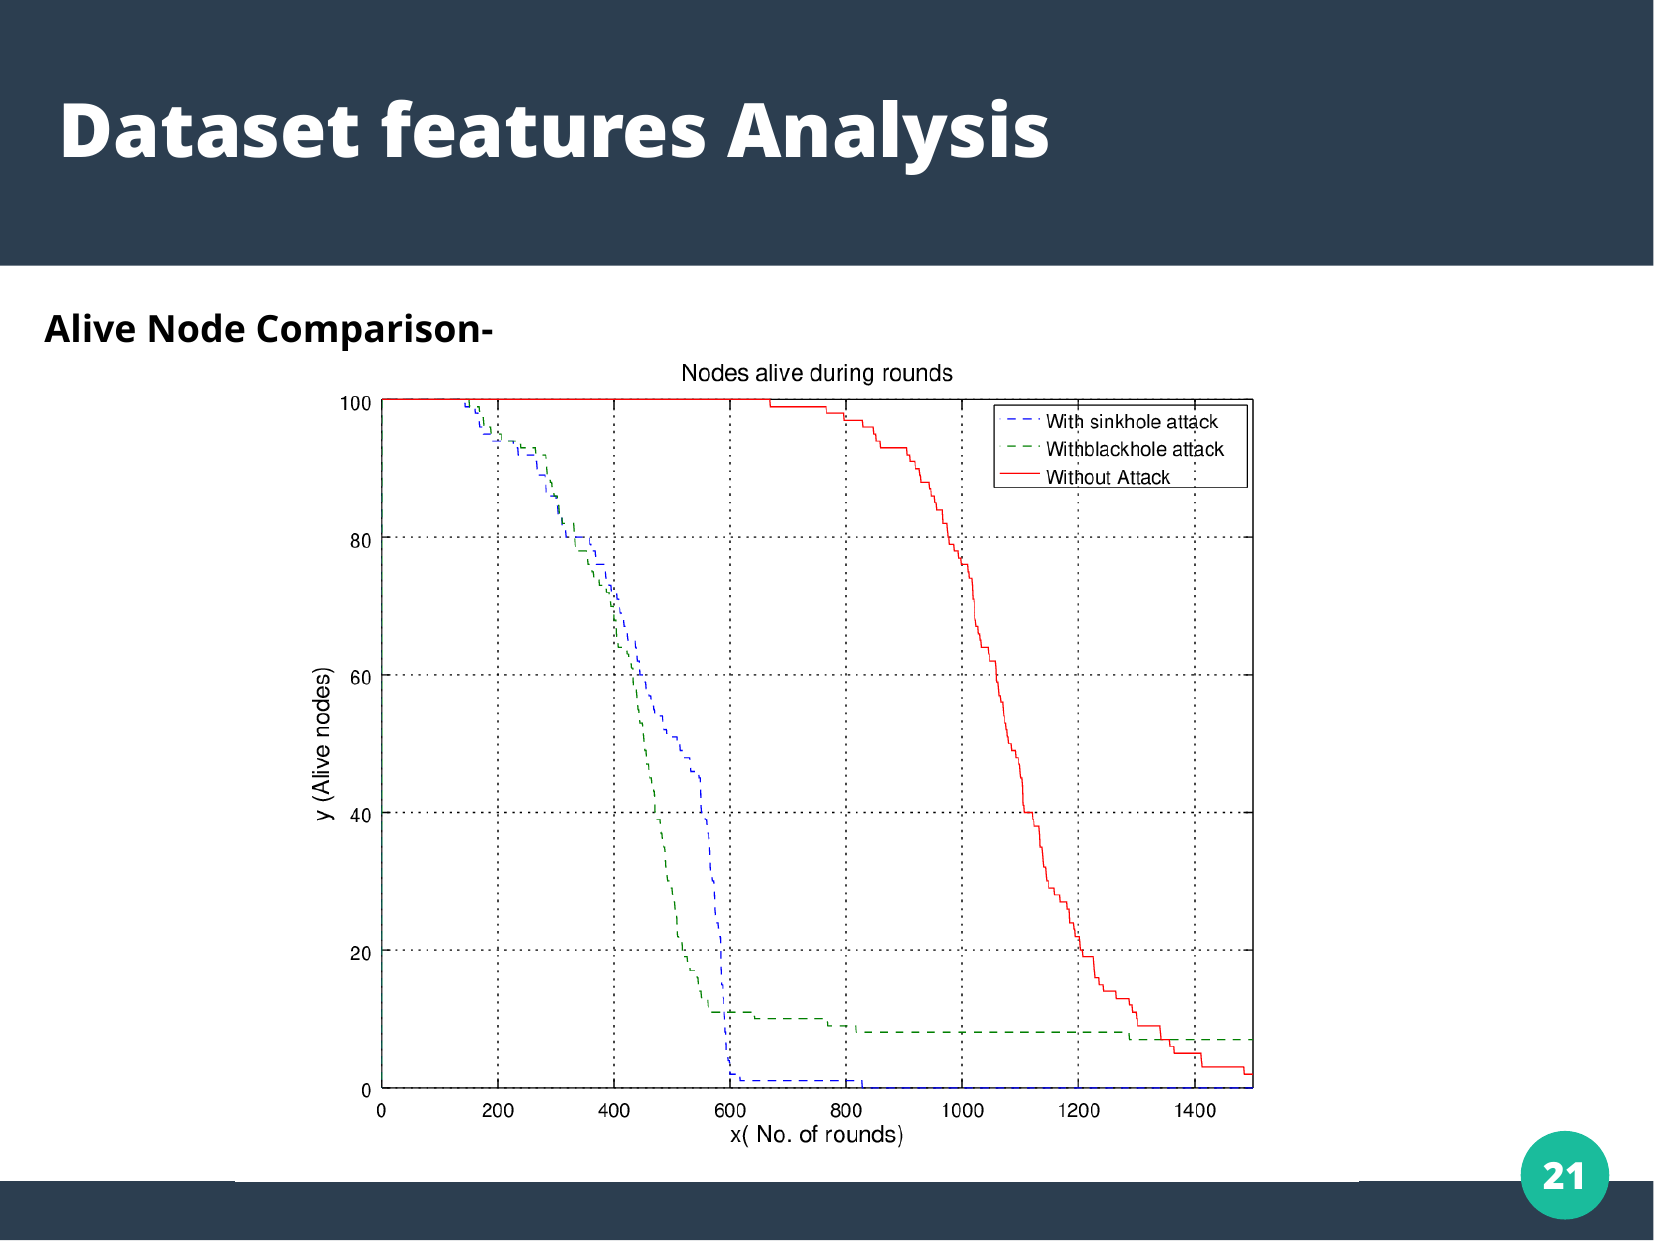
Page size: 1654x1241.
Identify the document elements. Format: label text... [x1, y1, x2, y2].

title Dataset features Analysis [59, 49, 1595, 207]
text_box Alive Node Comparison- [29, 295, 1625, 354]
picture [235, 354, 1359, 1182]
